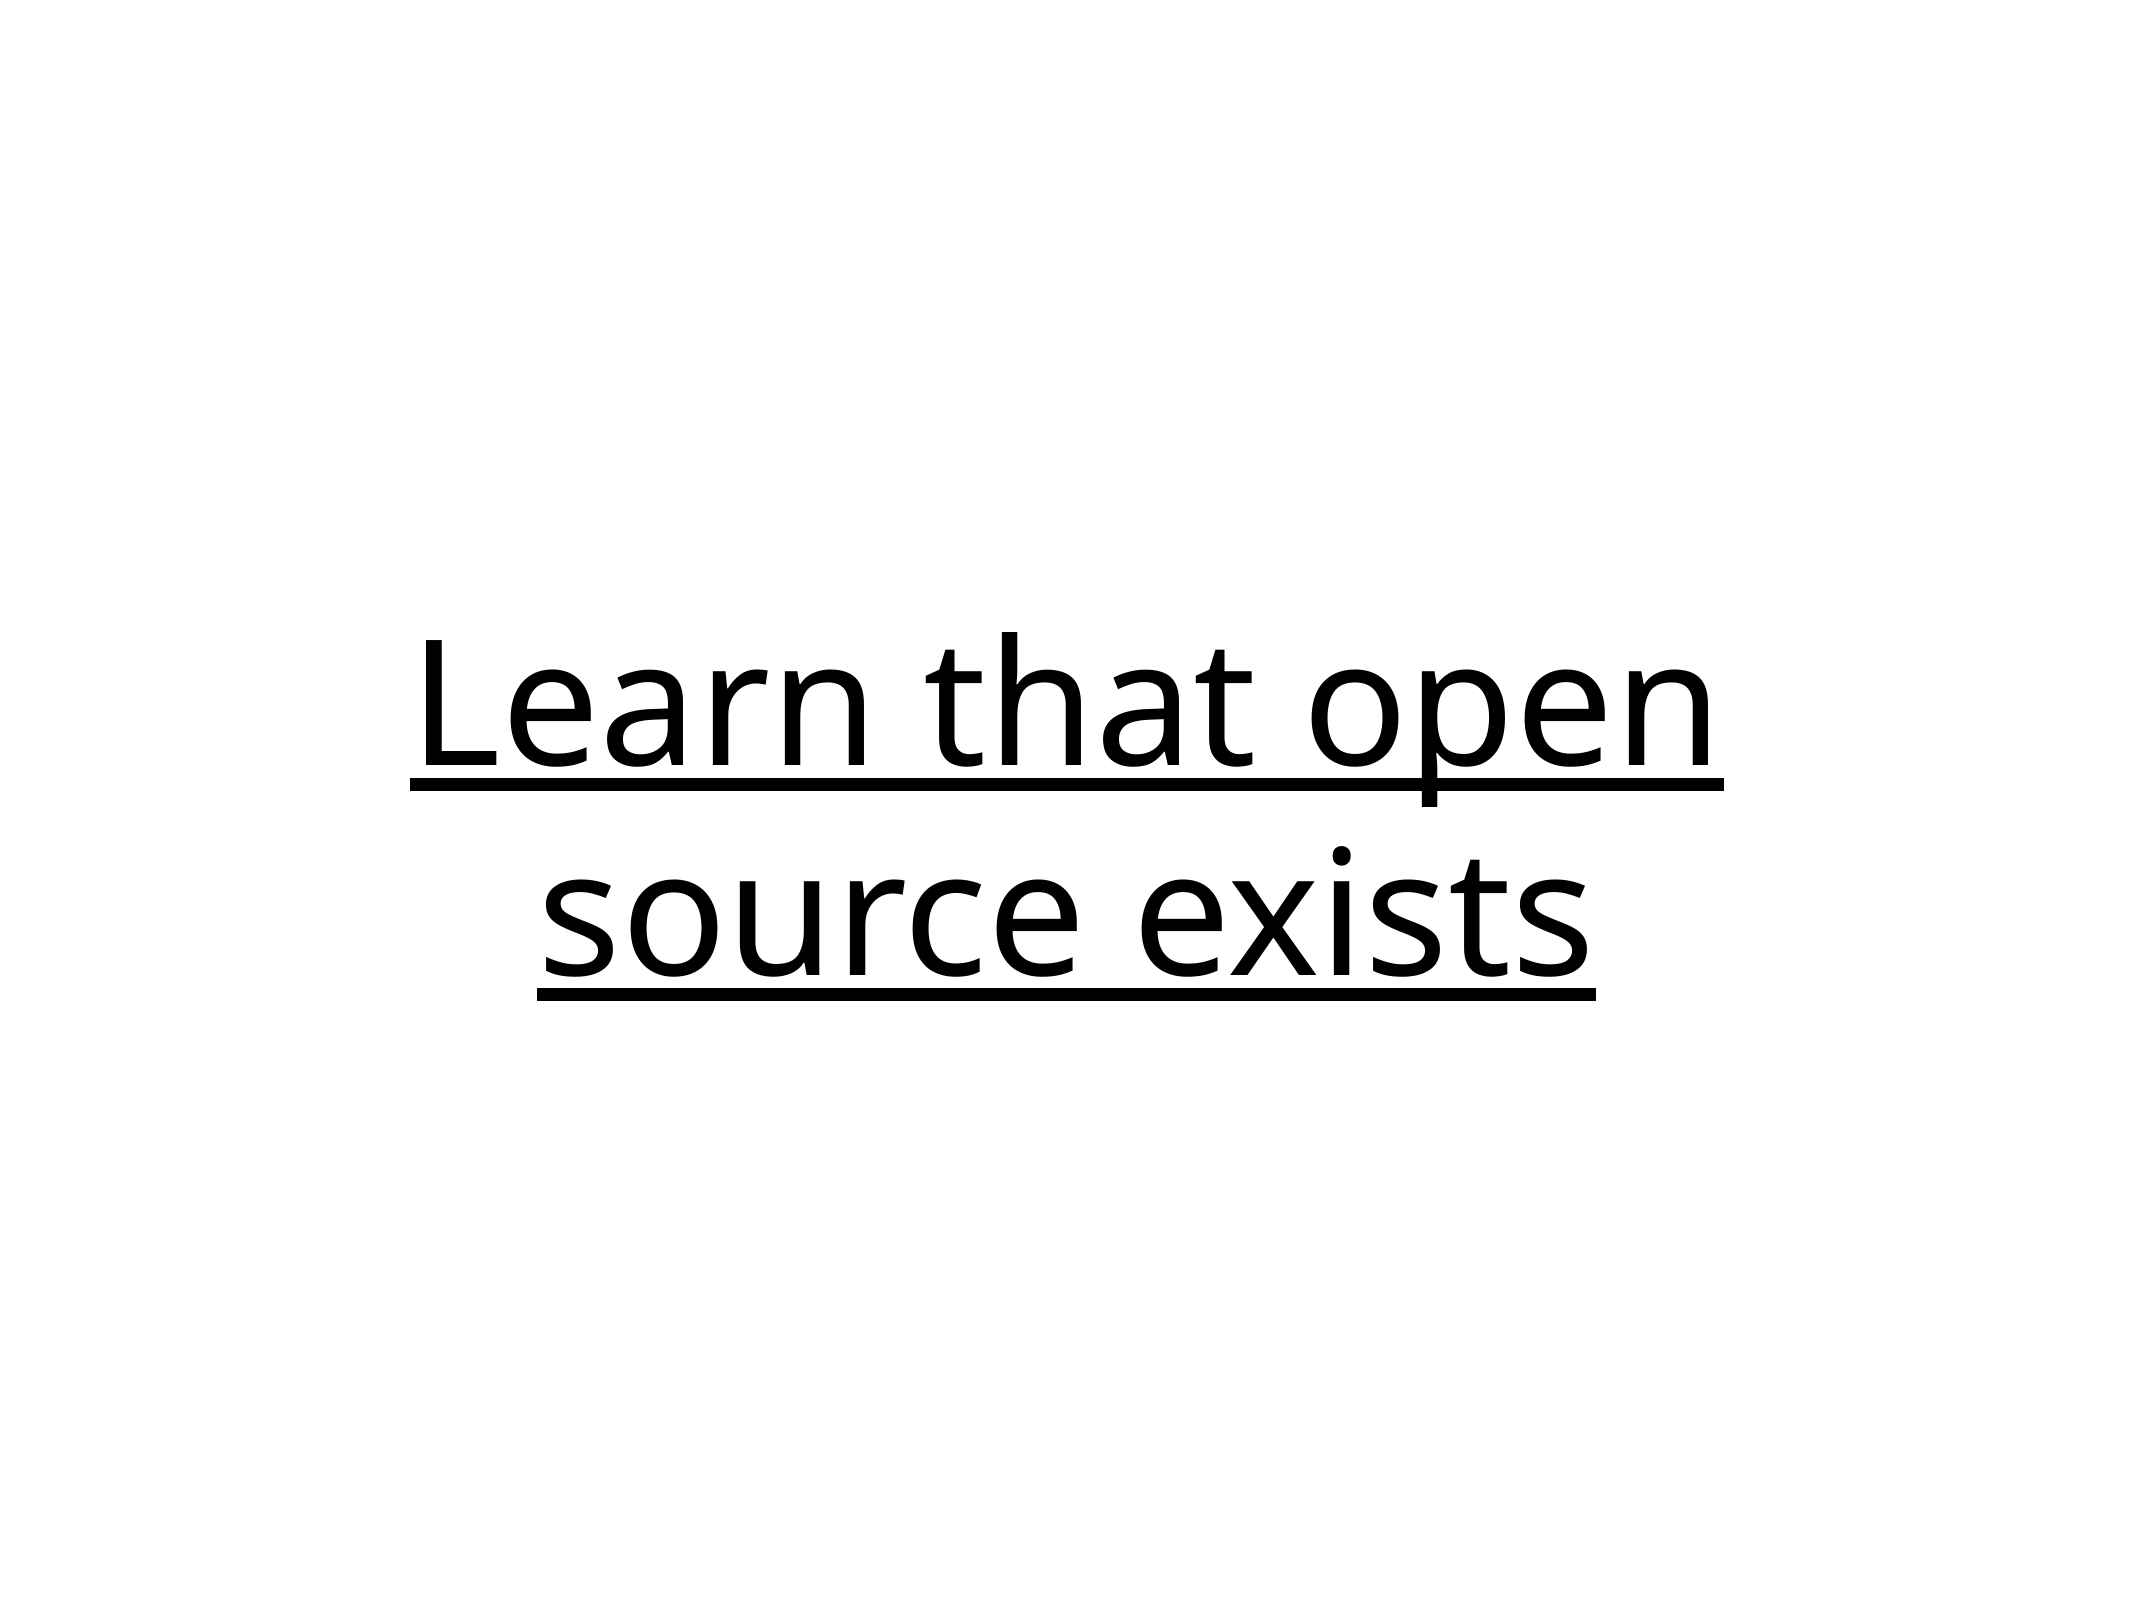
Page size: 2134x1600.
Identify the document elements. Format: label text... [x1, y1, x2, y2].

title Learn that open source exists [208, 487, 1925, 1113]
